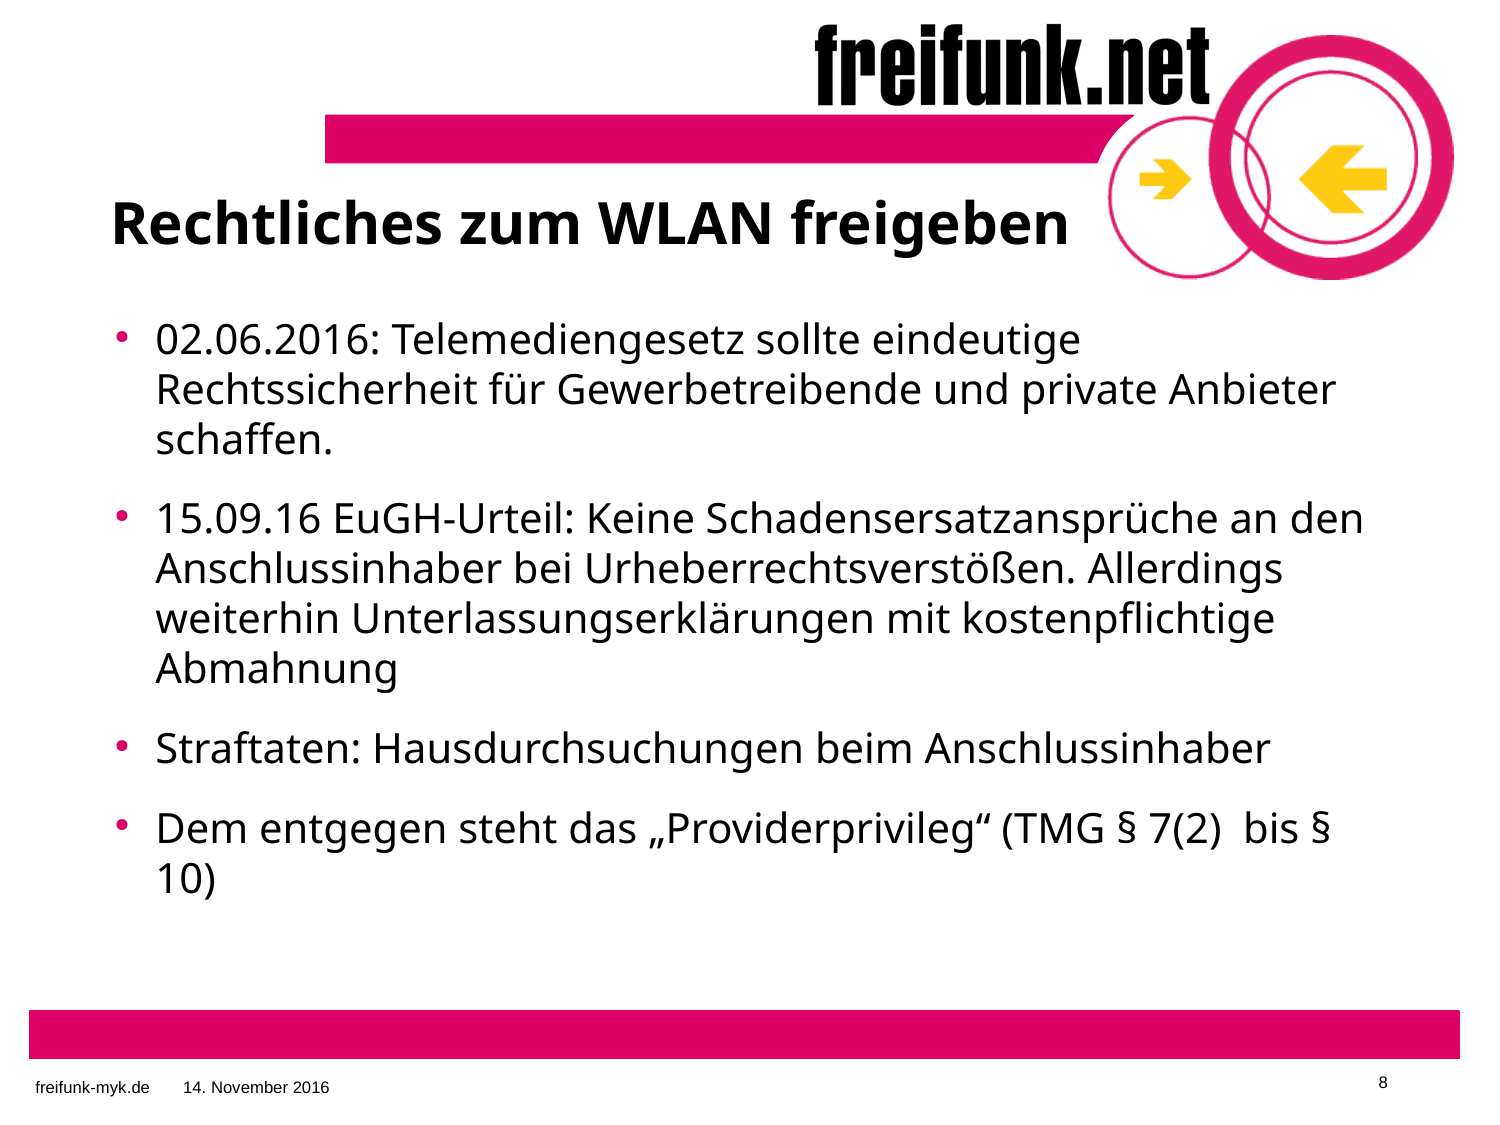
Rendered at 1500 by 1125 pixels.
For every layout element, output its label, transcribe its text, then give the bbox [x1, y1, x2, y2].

list 02.06.2016: Telemediengesetz sollte eindeutige Rechtssicherheit für Gewerbetreibende und private Anbieter schaffen. 15.09.16 EuGH-Urteil: Keine Schadensersatzansprüche an den Anschlussinhaber bei Urheberrechtsverstößen. Allerdings weiterhin Unterlassungserklärungen mit kostenpflichtige Abmahnung Straftaten: Hausdurchsuchungen beim Anschlussinhaber Dem entgegen steht das „Providerprivileg“ (TMG § 7(2) bis § 10) [110, 312, 1392, 1000]
title Rechtliches zum WLAN freigeben [110, 160, 1093, 282]
picture [816, 24, 1454, 280]
